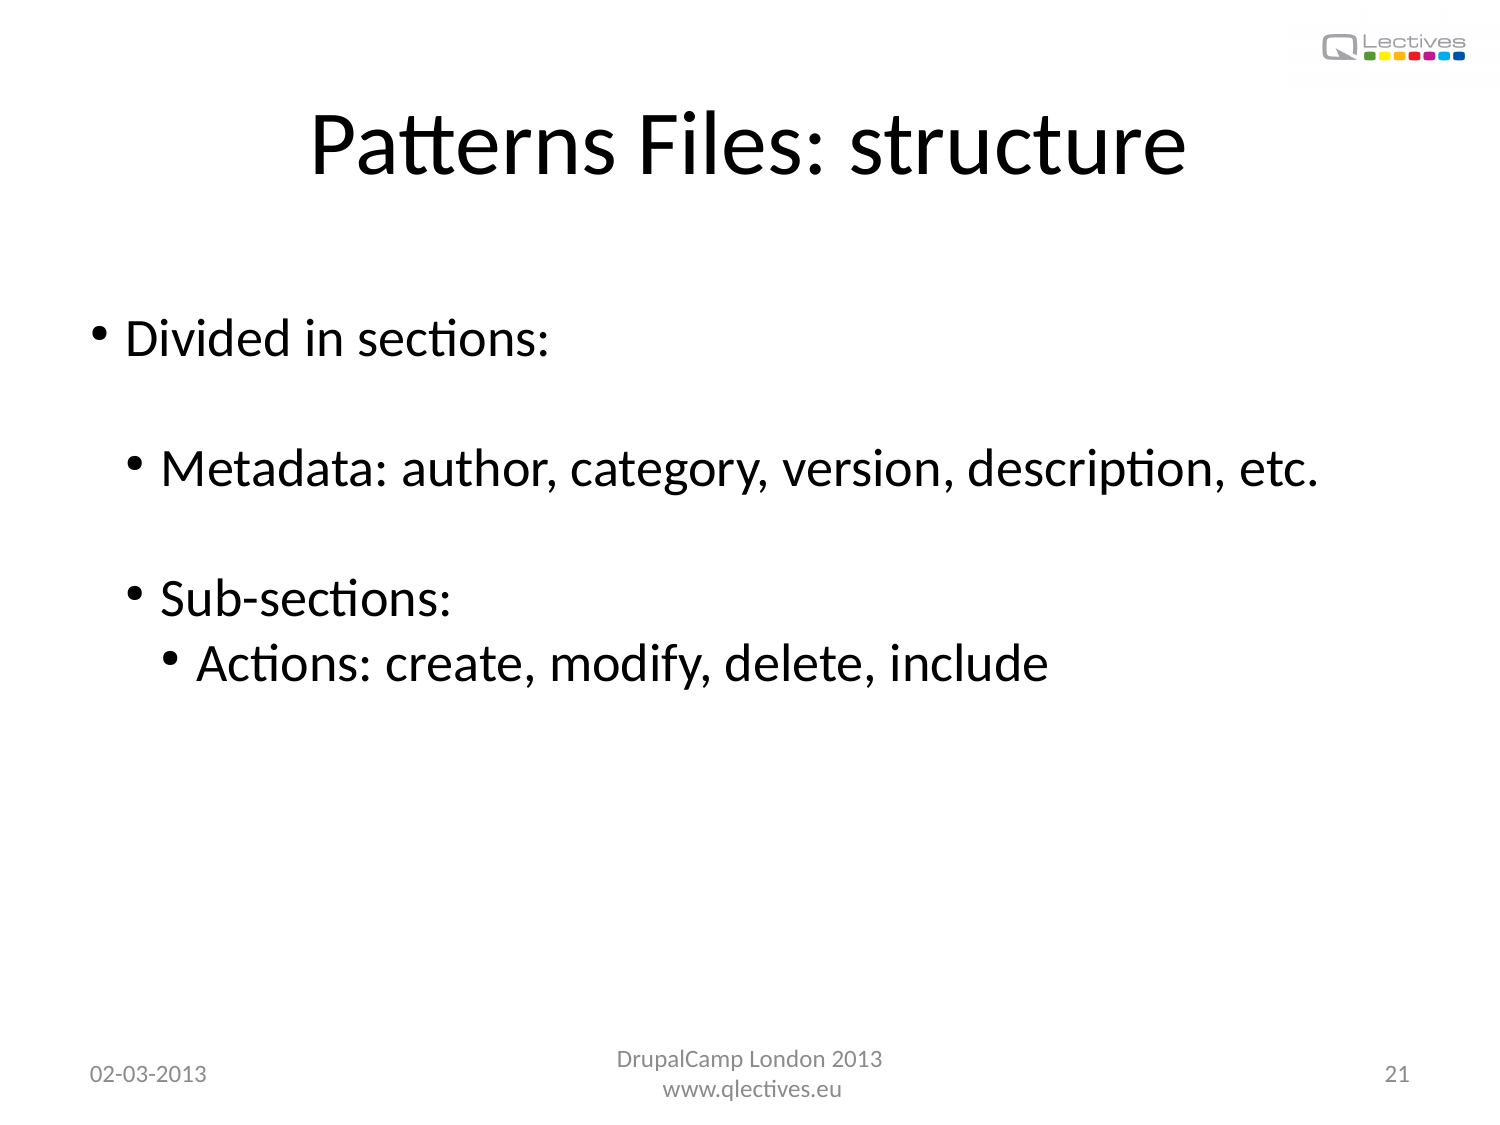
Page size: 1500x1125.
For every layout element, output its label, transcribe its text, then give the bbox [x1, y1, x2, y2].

text_box DrupalCamp London 2013 www.qlectives.eu [512, 1042, 988, 1103]
picture [1288, 9, 1500, 90]
text_box <number> [1074, 1042, 1425, 1103]
text_box 02-03-2013 [74, 1042, 425, 1103]
text_box Patterns Files: structure [74, 44, 1425, 233]
text_box Divided in sections: Metadata: author, category, version, description, etc. Sub-sections: Actions: create, modify, delete, include [75, 295, 1425, 709]
